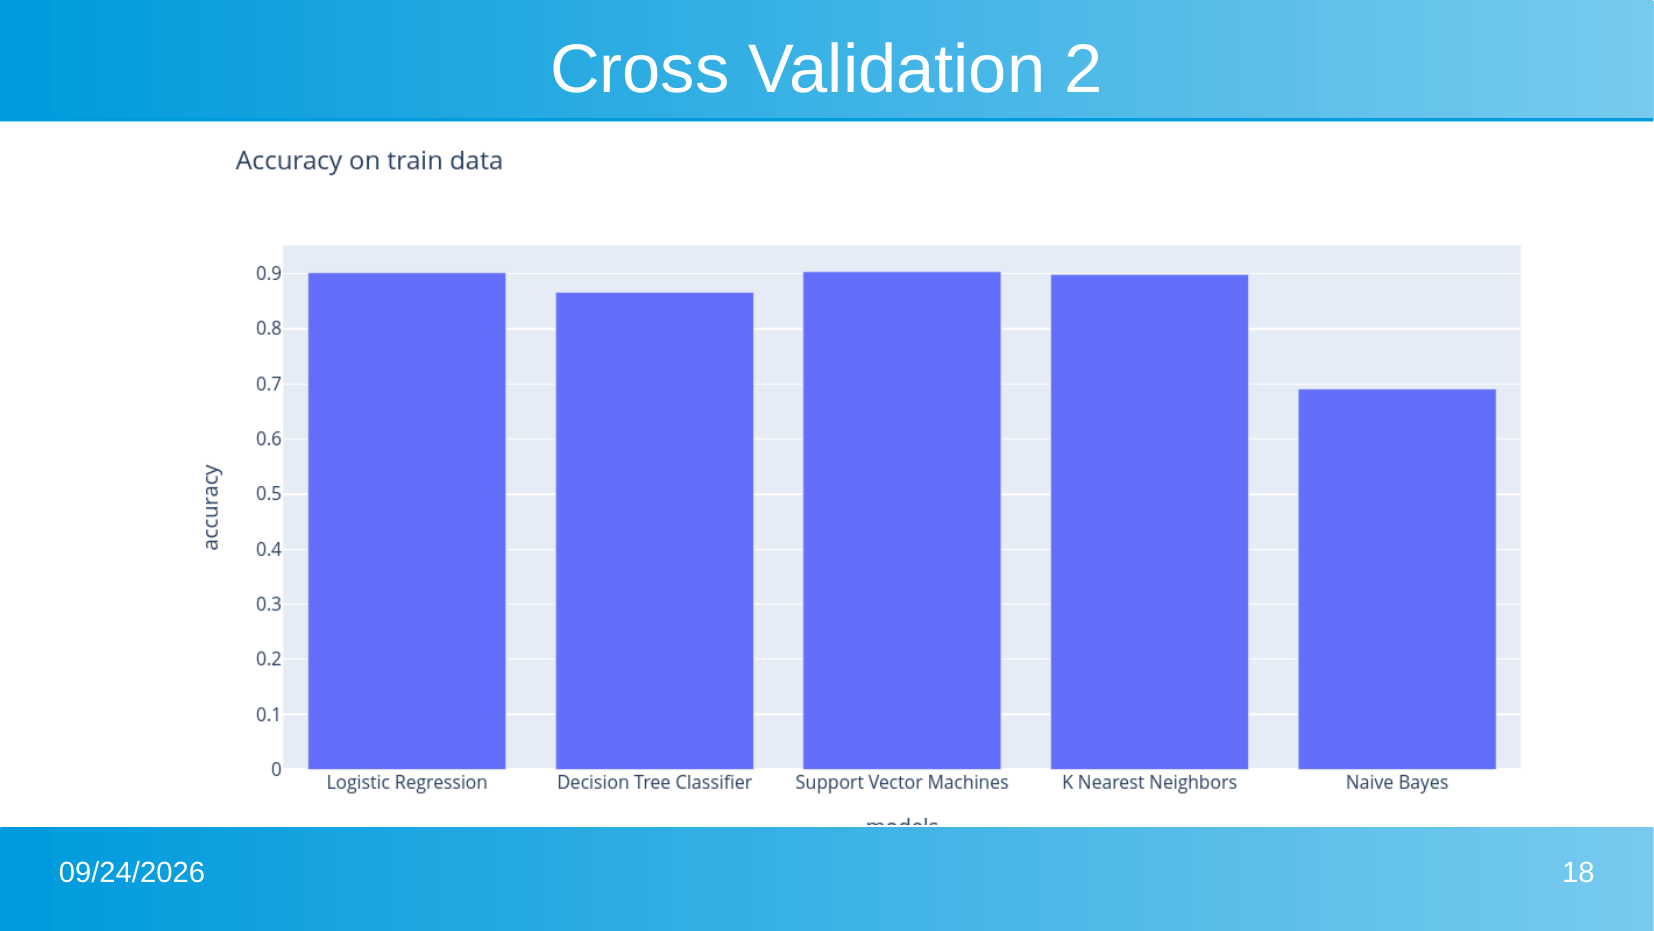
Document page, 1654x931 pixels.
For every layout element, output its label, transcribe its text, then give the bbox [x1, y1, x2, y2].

title Cross Validation 2 [59, 29, 1595, 108]
picture [184, 138, 1538, 826]
